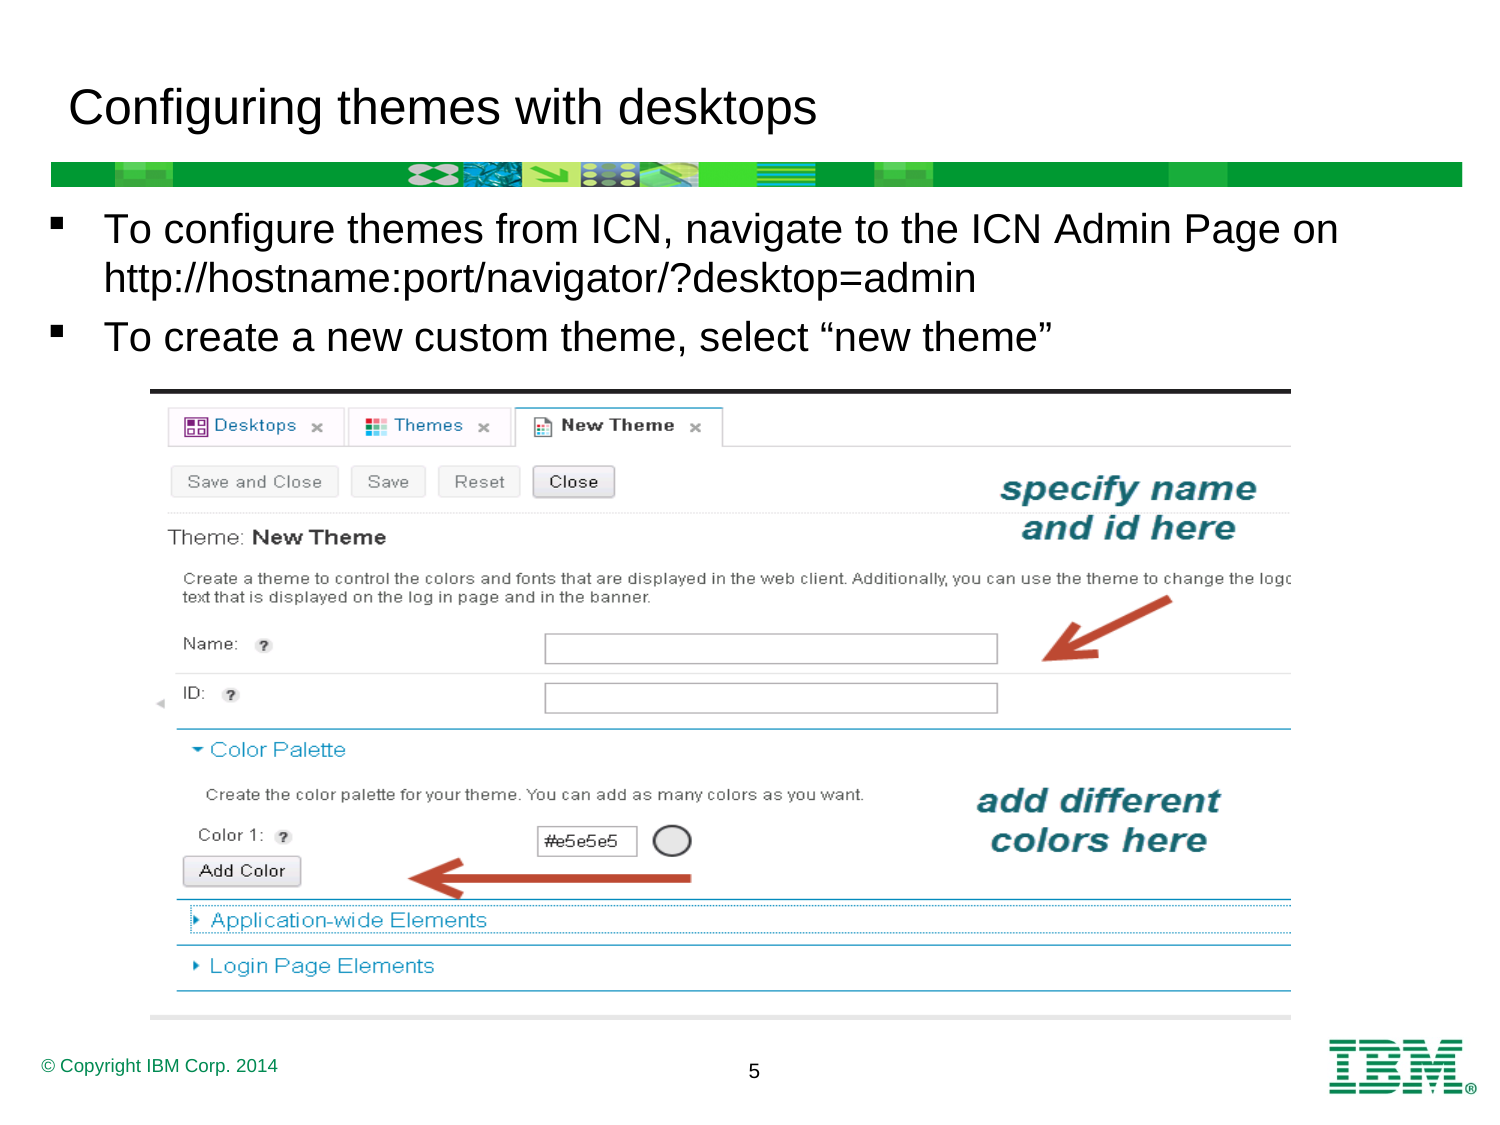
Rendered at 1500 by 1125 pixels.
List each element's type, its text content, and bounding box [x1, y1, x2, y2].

title Configuring themes with desktops [53, 69, 1239, 144]
picture [150, 389, 1291, 1021]
picture [1327, 1037, 1479, 1096]
picture [50, 161, 1463, 189]
list To configure themes from ICN, navigate to the ICN Admin Page on http://hostname:port/navigator/?desktop=admin To create a new custom theme, select “new theme” [32, 196, 1471, 991]
